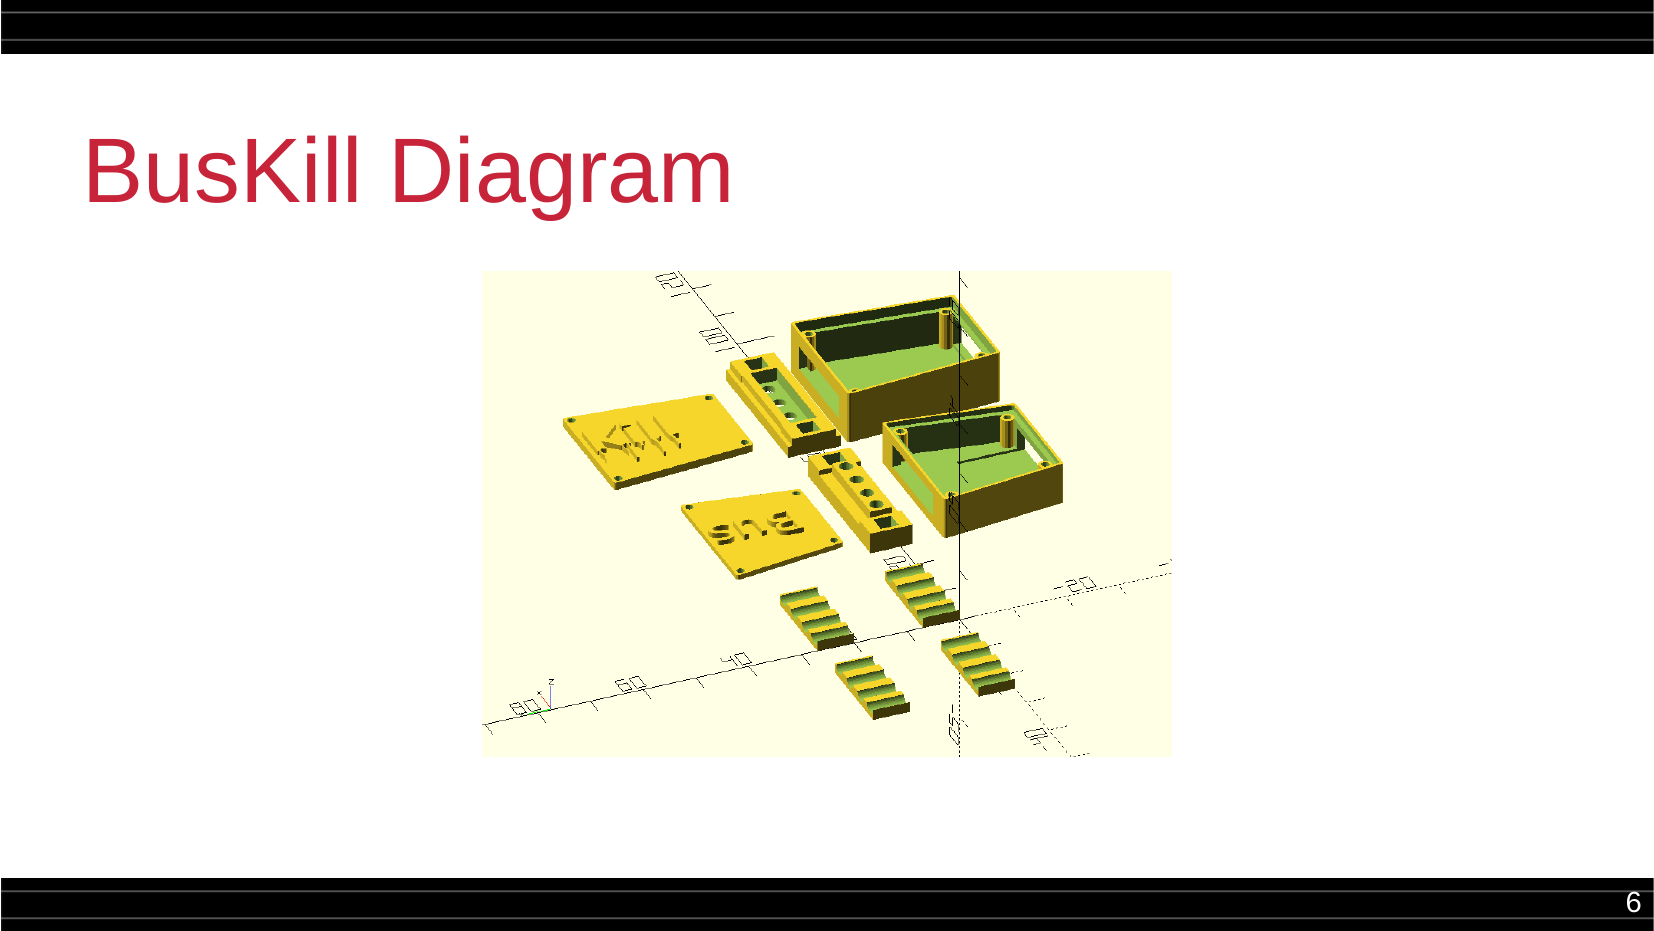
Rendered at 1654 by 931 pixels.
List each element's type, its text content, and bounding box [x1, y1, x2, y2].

picture [482, 271, 1172, 757]
picture [1, 878, 1654, 931]
title BusKill Diagram [82, 92, 1571, 249]
picture [1, 0, 1654, 54]
